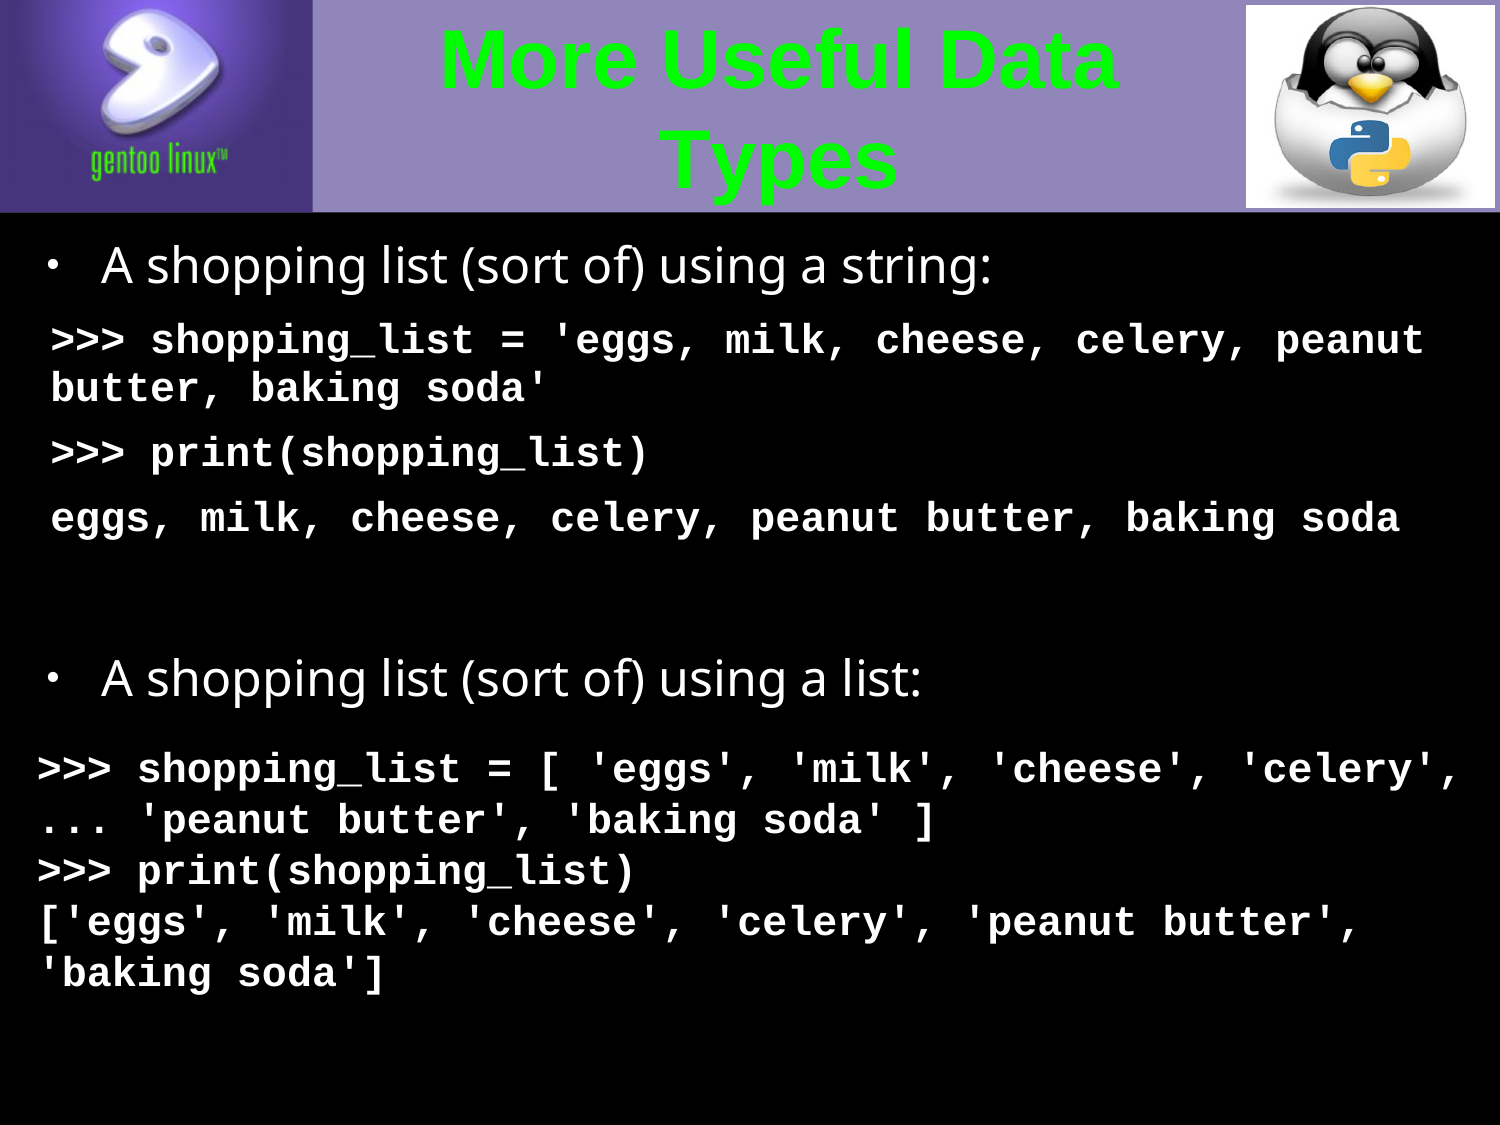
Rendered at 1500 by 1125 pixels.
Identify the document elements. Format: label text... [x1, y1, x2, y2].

text_box >>> shopping_list = [ 'eggs', 'milk', 'cheese', 'celery', ... 'peanut butter', 'baking soda' ] >>> print(shopping_list) ['eggs', 'milk', 'cheese', 'celery', 'peanut butter', 'baking soda'] [36, 743, 1470, 1001]
list A shopping list (sort of) using a list: [26, 643, 1477, 716]
list >>> shopping_list = 'eggs, milk, cheese, celery, peanut butter, baking soda' >>> print(shopping_list) eggs, milk, cheese, celery, peanut butter, baking soda [31, 319, 1482, 551]
picture [1246, 5, 1495, 208]
title More Useful Data Types [324, 9, 1235, 203]
list A shopping list (sort of) using a string: [26, 229, 1477, 303]
picture [0, 0, 302, 184]
